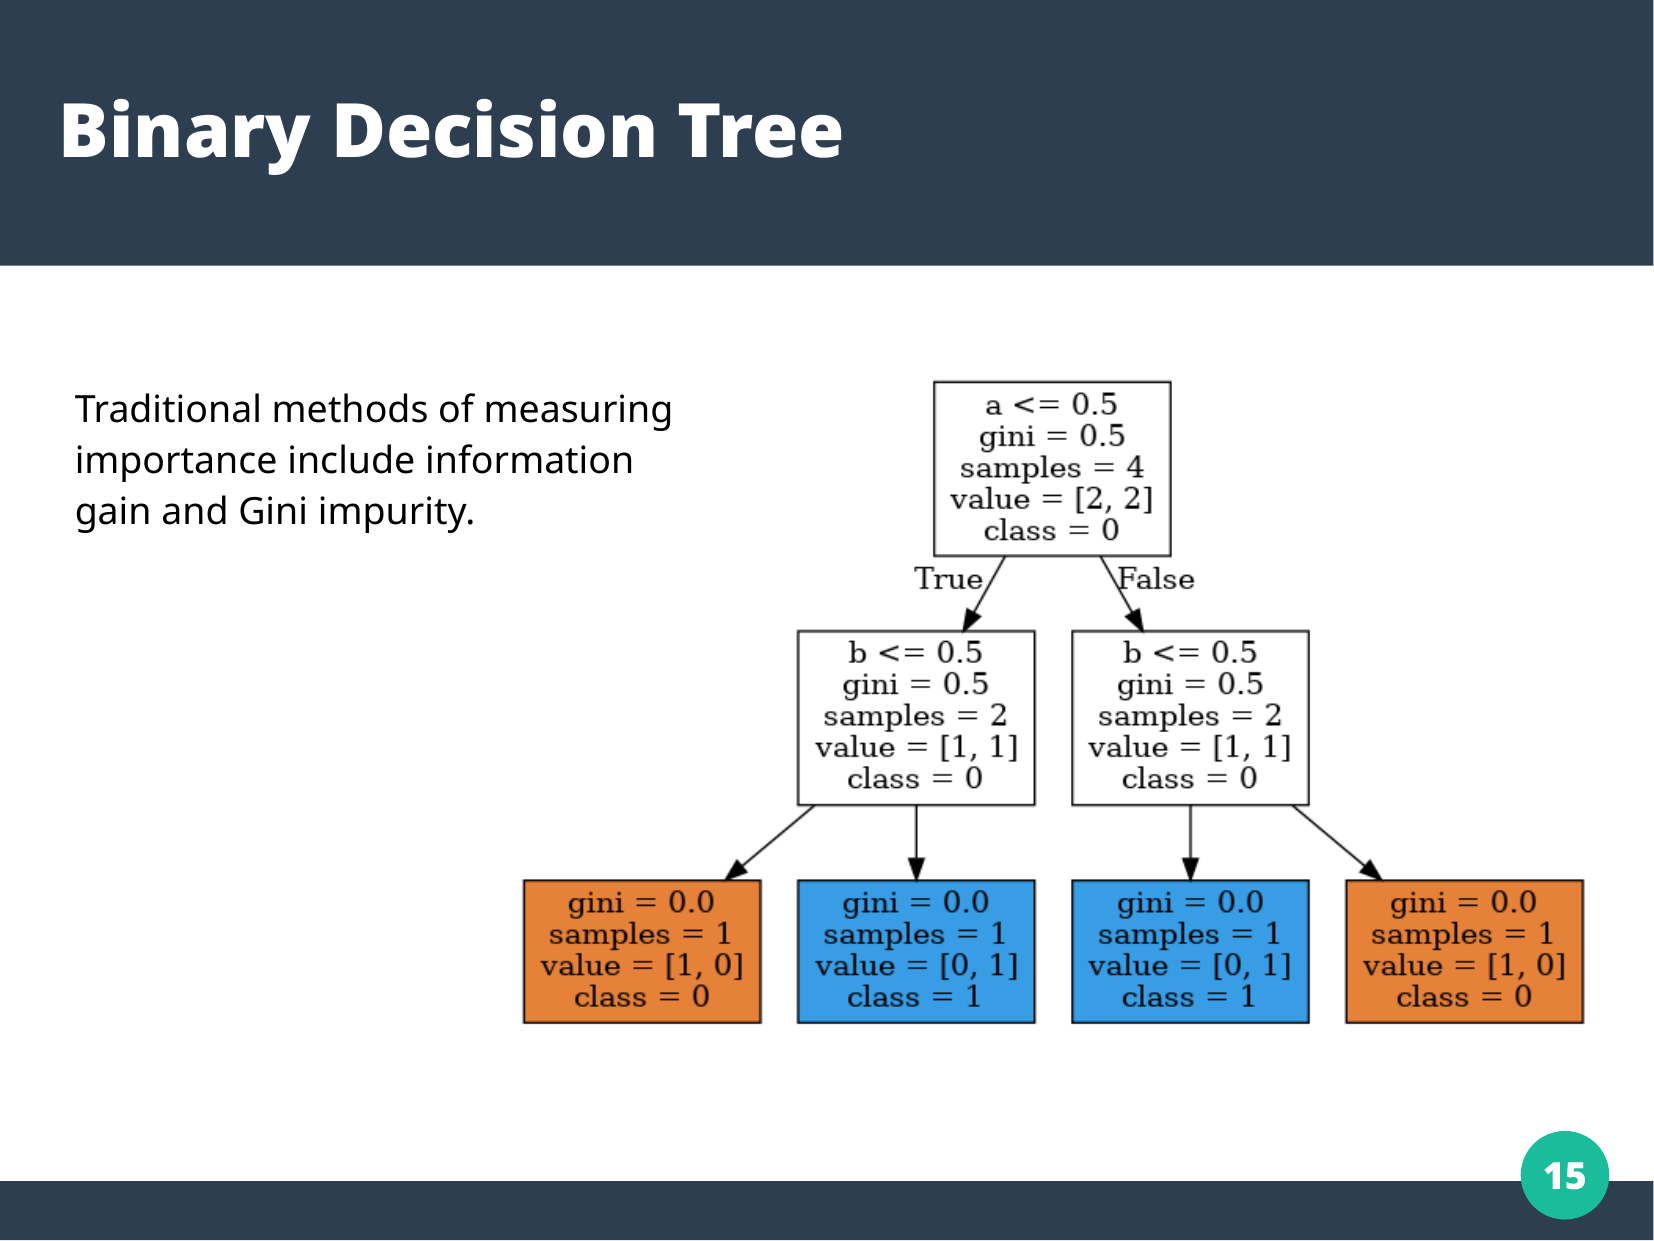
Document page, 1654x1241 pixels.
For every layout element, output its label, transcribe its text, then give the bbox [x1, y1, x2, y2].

text_box Traditional methods of measuring importance include information gain and Gini impurity. [60, 375, 721, 739]
title Binary Decision Tree [59, 49, 1595, 207]
picture [516, 374, 1591, 1032]
